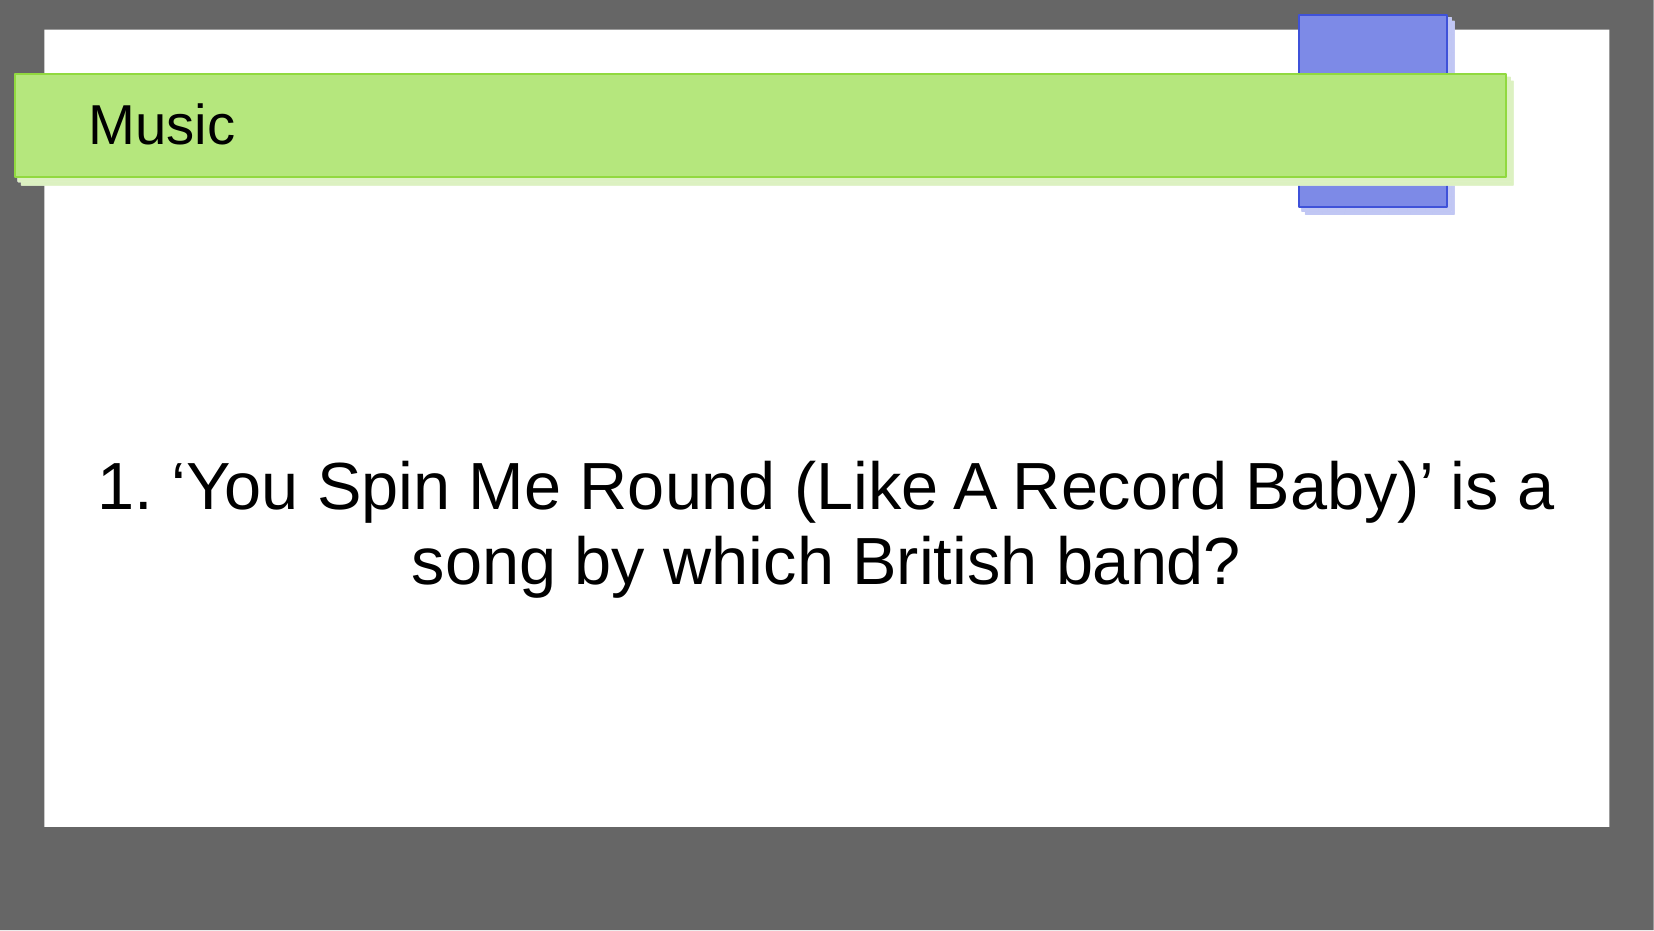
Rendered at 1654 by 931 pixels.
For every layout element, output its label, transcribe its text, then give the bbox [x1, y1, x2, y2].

title Music [88, 73, 1506, 178]
text_box 1. ‘You Spin Me Round (Like A Record Baby)’ is a song by which British band? [88, 236, 1565, 813]
